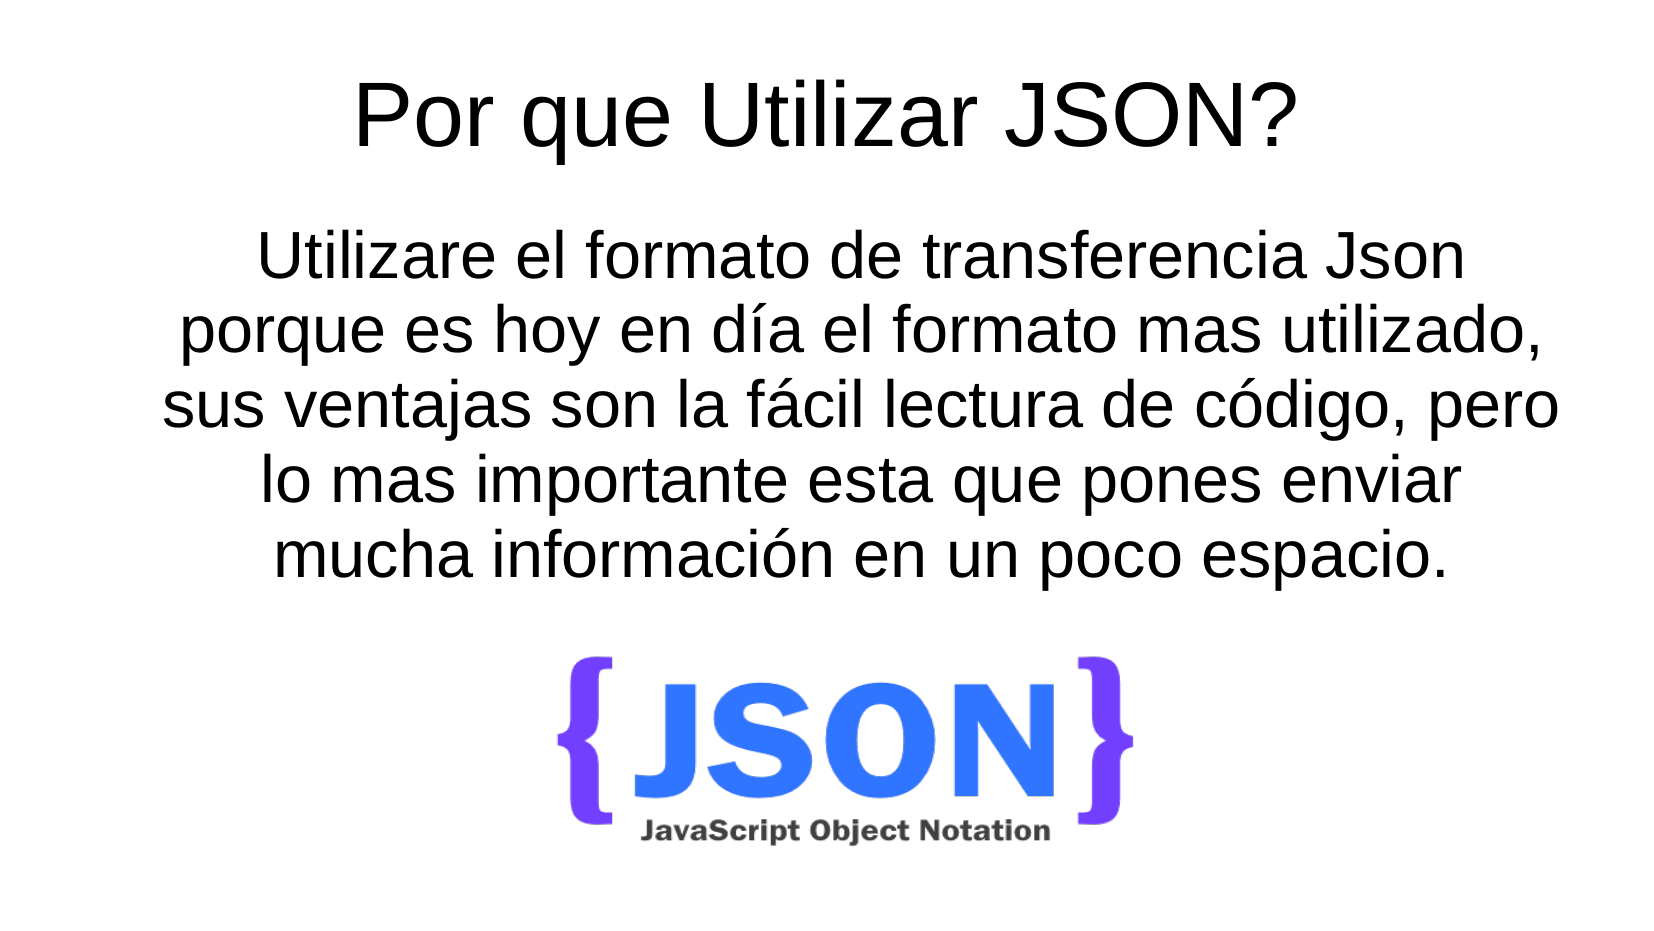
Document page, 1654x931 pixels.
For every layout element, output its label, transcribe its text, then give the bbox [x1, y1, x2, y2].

title Por que Utilizar JSON? [82, 37, 1571, 193]
list Utilizare el formato de transferencia Json porque es hoy en día el formato mas utilizado, sus ventajas son la fácil lectura de código, pero lo mas importante esta que pones enviar mucha información en un poco espacio. [82, 217, 1571, 758]
picture [540, 642, 1156, 856]
